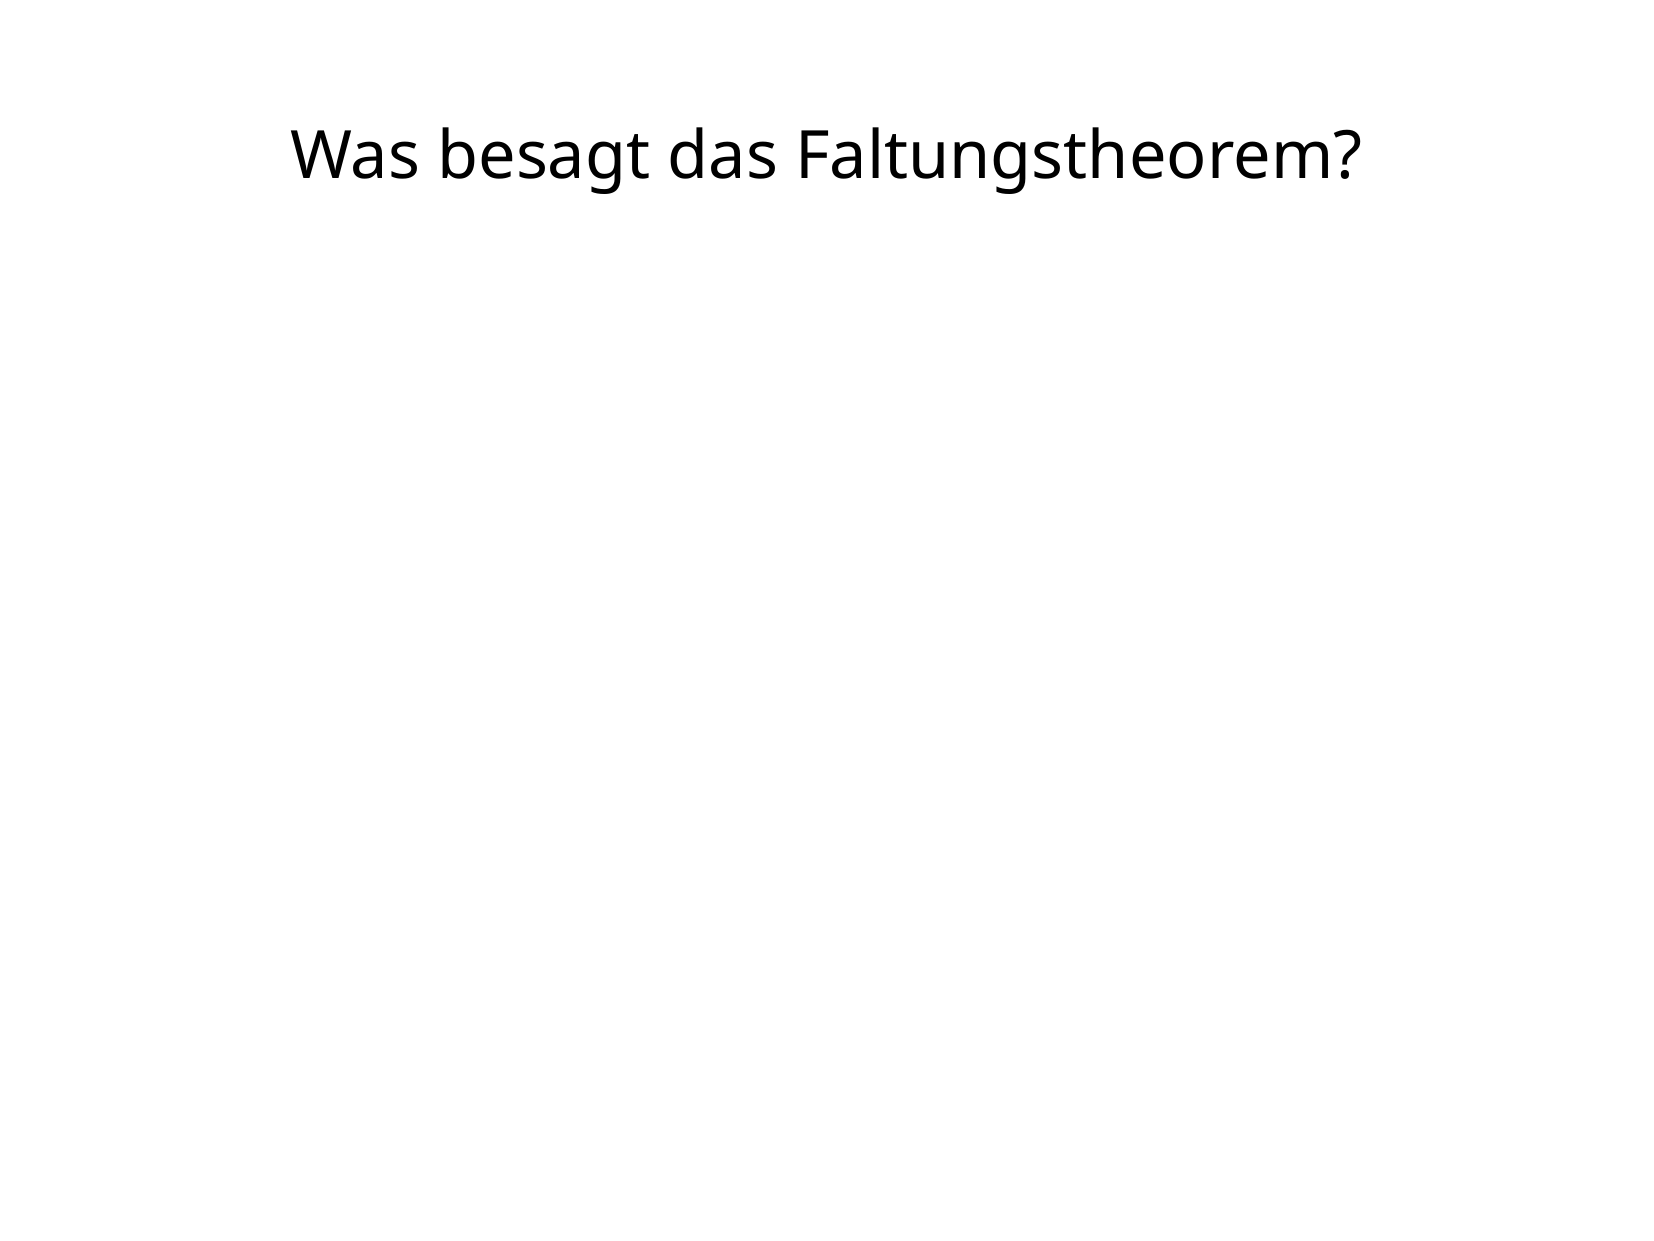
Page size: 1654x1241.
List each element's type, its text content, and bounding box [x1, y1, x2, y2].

title Was besagt das Faltungstheorem? [82, 49, 1571, 257]
